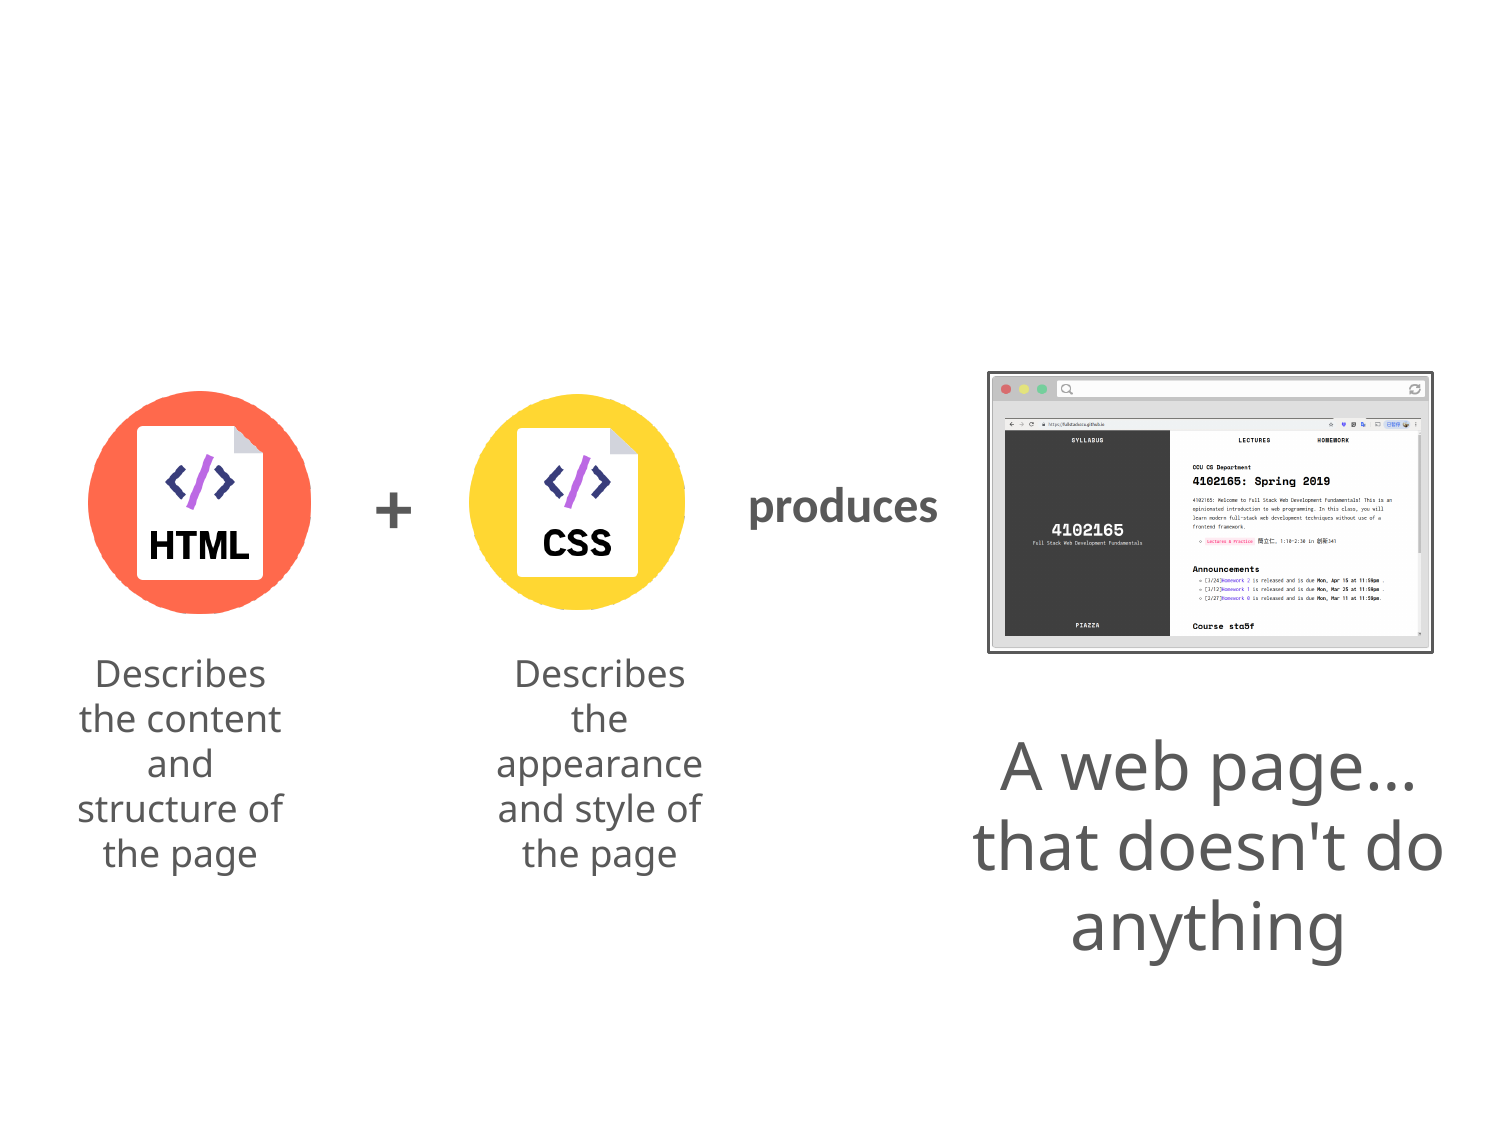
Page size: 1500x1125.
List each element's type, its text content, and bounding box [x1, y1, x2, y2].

picture [88, 391, 311, 614]
picture [989, 374, 1432, 651]
list produces [713, 457, 974, 548]
list A web page… that doesn't do anything [934, 708, 1485, 1074]
list + [305, 444, 483, 681]
list Describes the appearance and style of the page [469, 634, 730, 725]
list Describes the content and structure of the page [50, 634, 311, 725]
picture [469, 394, 685, 610]
